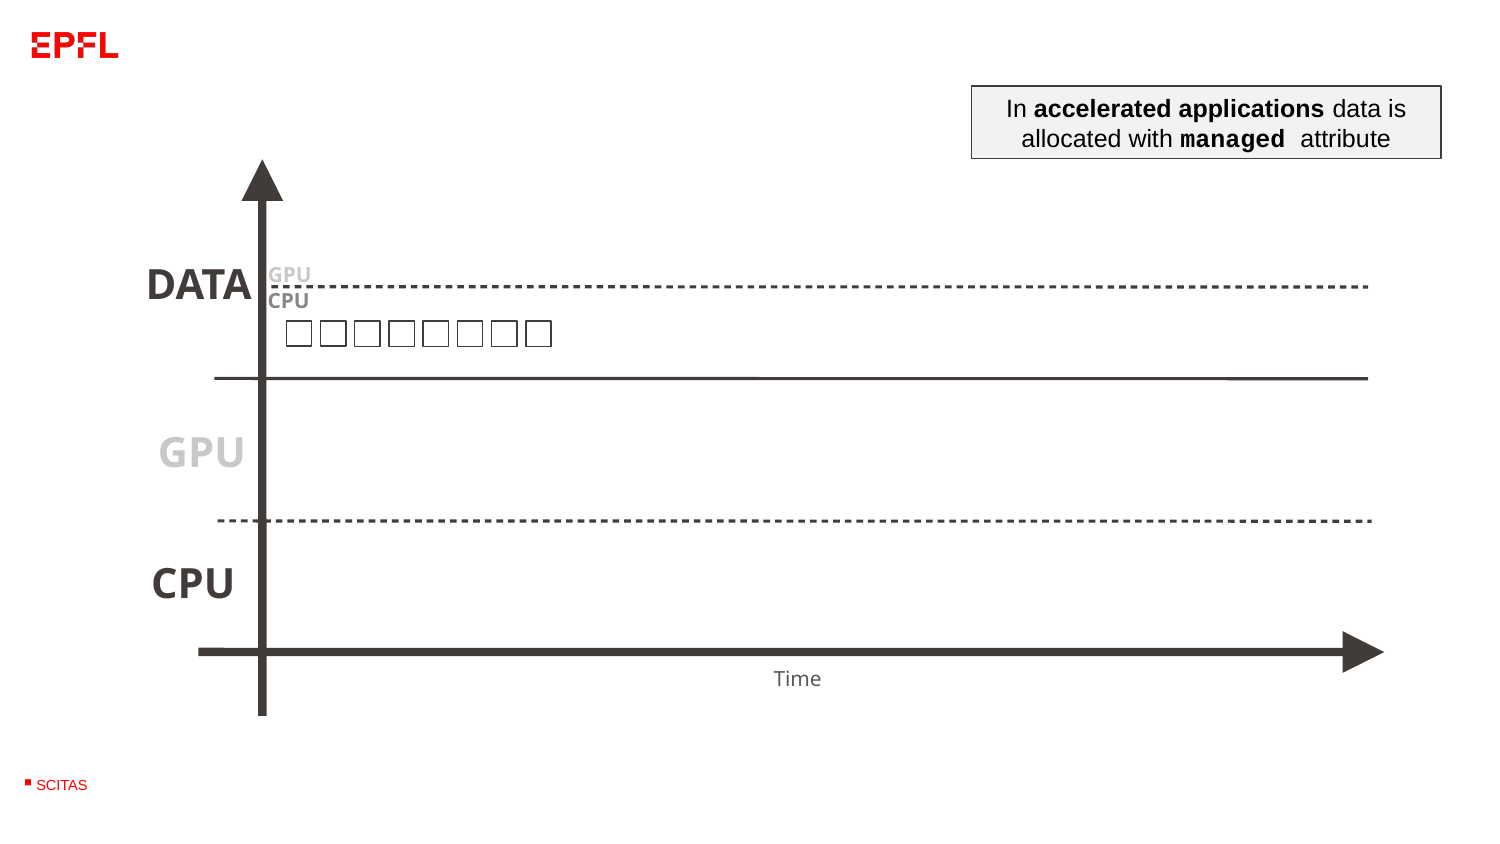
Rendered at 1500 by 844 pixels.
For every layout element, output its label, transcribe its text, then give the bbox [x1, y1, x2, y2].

text_box DATA [133, 261, 274, 315]
text_box Time [761, 663, 872, 698]
text_box GPU [19, 430, 259, 484]
text_box CPU [255, 286, 342, 319]
picture [21, 21, 129, 69]
text_box CPU [19, 561, 259, 614]
text_box In accelerated applications data is allocated with managed attribute [971, 85, 1441, 159]
text_box GPU [255, 260, 331, 293]
text_box CPU [298, 293, 304, 306]
